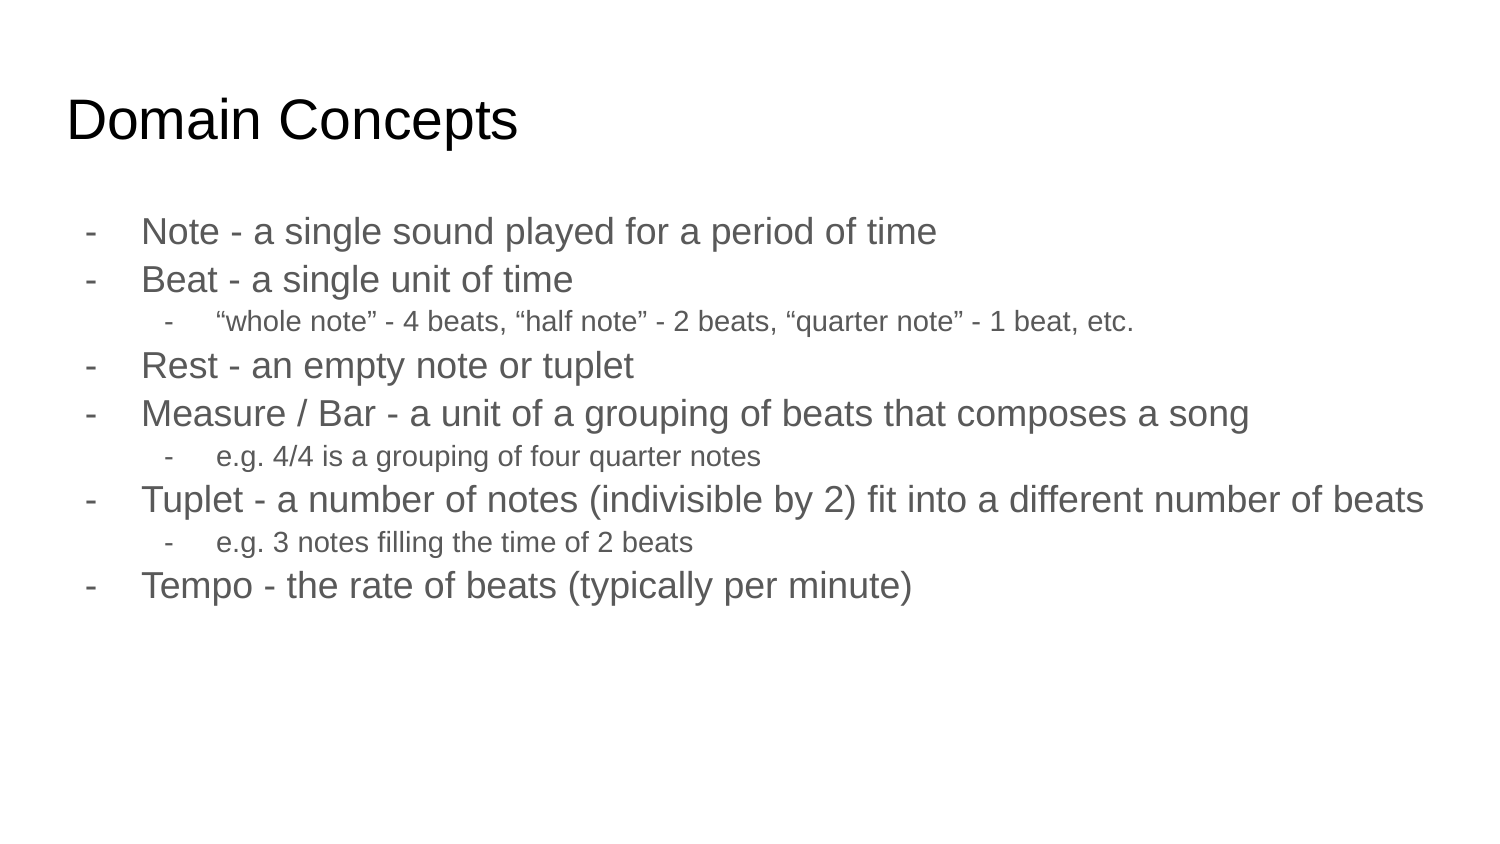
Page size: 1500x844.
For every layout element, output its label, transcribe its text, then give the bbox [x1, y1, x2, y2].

list Note - a single sound played for a period of time Beat - a single unit of time “whole note” - 4 beats, “half note” - 2 beats, “quarter note” - 1 beat, etc. Rest - an empty note or tuplet Measure / Bar - a unit of a grouping of beats that composes a song e.g. 4/4 is a grouping of four quarter notes Tuplet - a number of notes (indivisible by 2) fit into a different number of beats e.g. 3 notes filling the time of 2 beats Tempo - the rate of beats (typically per minute) [51, 189, 1449, 750]
title Domain Concepts [51, 72, 1449, 167]
